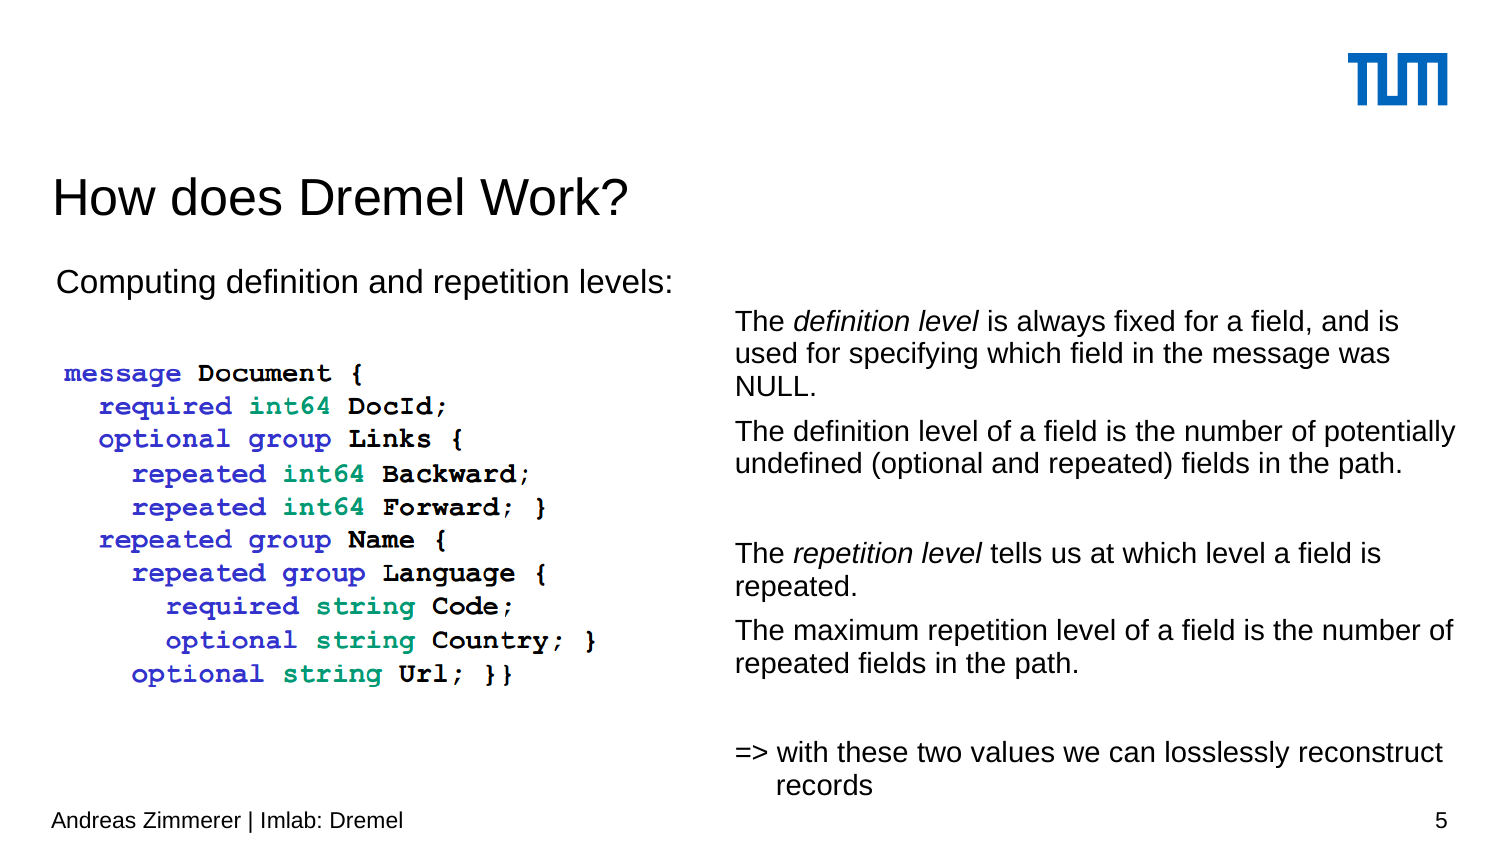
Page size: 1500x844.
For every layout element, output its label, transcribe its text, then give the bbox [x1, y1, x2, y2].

title How does Dremel Work? [52, 159, 1449, 227]
picture [52, 350, 604, 706]
text_box The definition level is always fixed for a field, and is used for specifying which field in the message was NULL. The definition level of a field is the number of potentially undefined (optional and repeated) fields in the path. The repetition level tells us at which level a field is repeated. The maximum repetition level of a field is the number of repeated fields in the path. => with these two values we can losslessly reconstruct records [720, 297, 1479, 809]
list Computing definition and repetition levels: [0, 260, 1381, 768]
slide_number <number> [1112, 809, 1448, 842]
footer Andreas Zimmerer | Imlab: Dremel [51, 796, 1112, 842]
